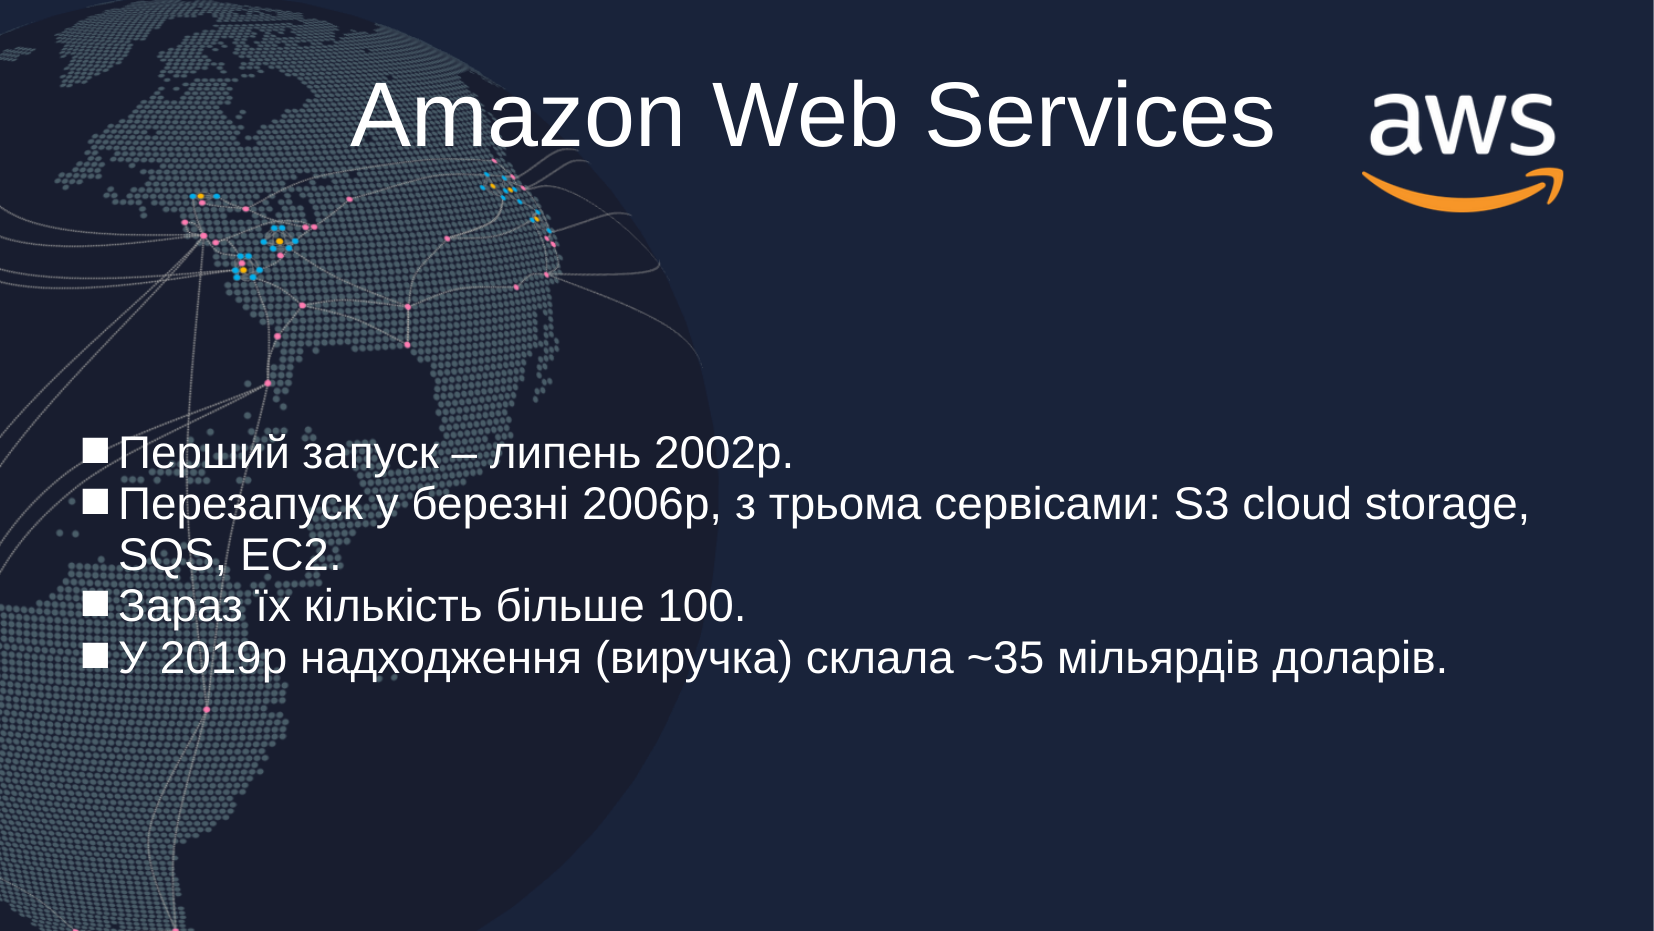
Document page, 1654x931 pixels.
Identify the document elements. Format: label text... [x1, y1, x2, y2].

title Amazon Web Services [82, 37, 1571, 193]
subtitle Перший запуск – липень 2002р. Перезапуск у березні 2006р, з трьома сервісами: S3 cloud storage, SQS, EC2. Зараз їх кількість більше 100. У 2019р надходження (виручка) склала ~35 мільярдів доларів. [82, 285, 1571, 825]
picture [0, 0, 1654, 931]
